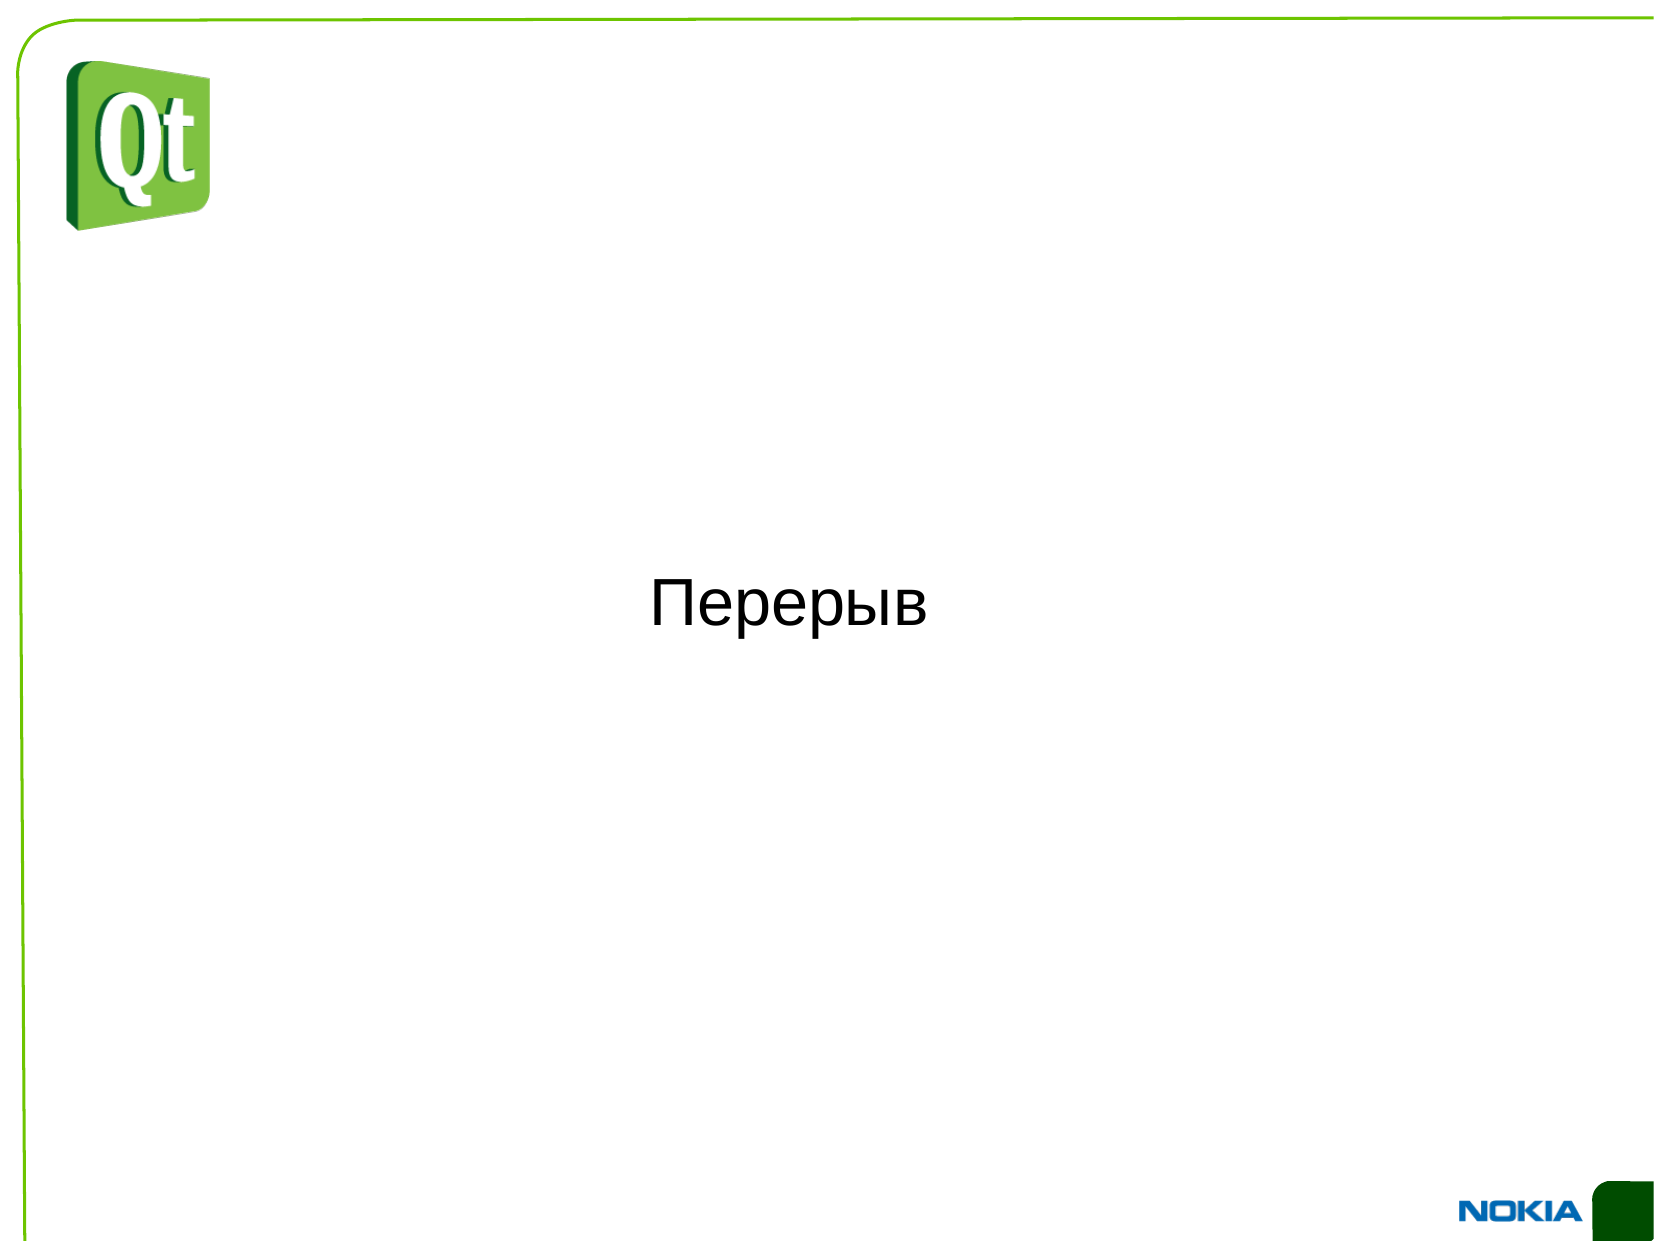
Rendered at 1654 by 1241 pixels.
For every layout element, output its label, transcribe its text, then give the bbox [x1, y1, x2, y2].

subtitle Перерыв [251, 56, 1327, 1148]
picture [1459, 1200, 1583, 1222]
picture [66, 61, 210, 231]
